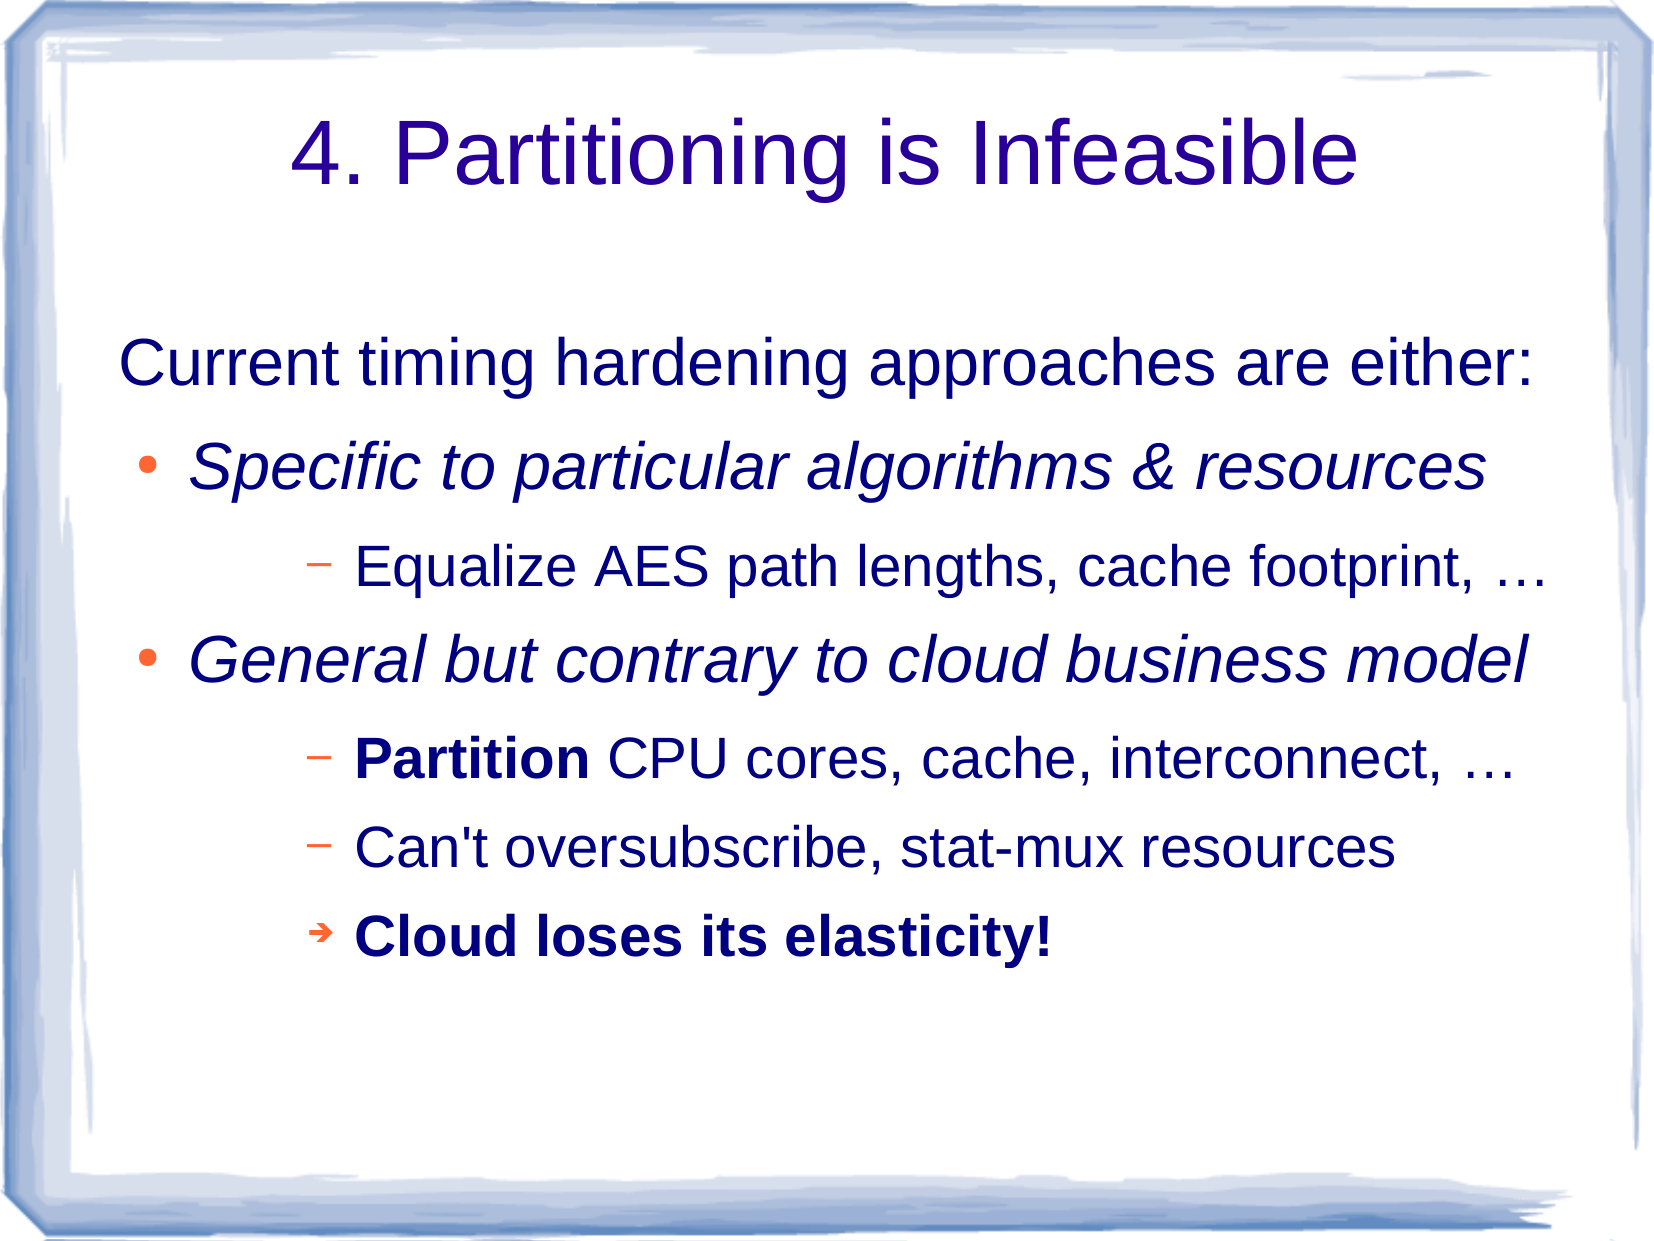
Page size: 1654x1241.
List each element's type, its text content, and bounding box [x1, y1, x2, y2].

title 4. Partitioning is Infeasible [82, 56, 1571, 250]
list Current timing hardening approaches are either: Specific to particular algorithms & resources Equalize AES path lengths, cache footprint, … General but contrary to cloud business model Partition CPU cores, cache, interconnect, … Can't oversubscribe, stat-mux resources Cloud loses its elasticity! [118, 324, 1571, 990]
picture [0, 0, 1654, 1241]
